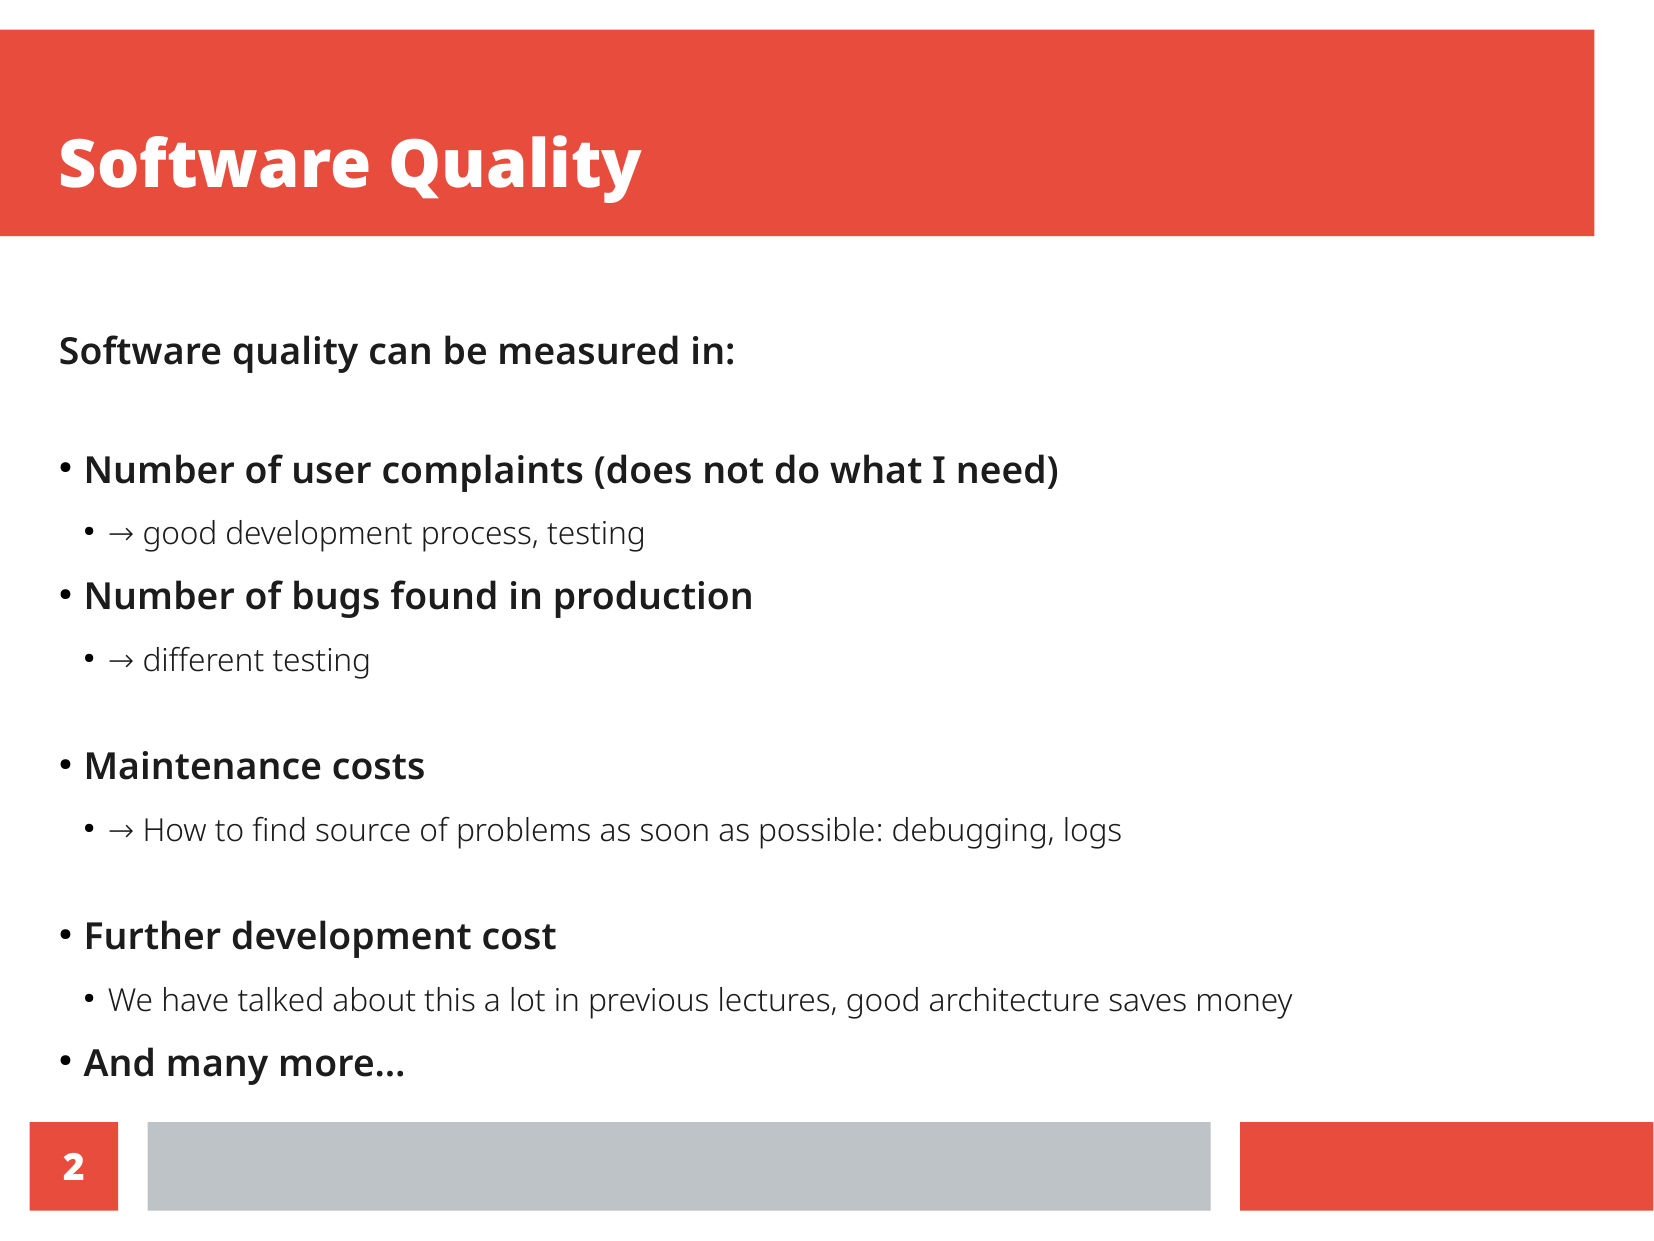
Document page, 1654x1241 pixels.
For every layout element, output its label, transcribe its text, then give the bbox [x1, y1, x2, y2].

title Software Quality [59, 59, 1595, 207]
list Software quality can be measured in: Number of user complaints (does not do what I need) → good development process, testing Number of bugs found in production → different testing Maintenance costs → How to find source of problems as soon as possible: debugging, logs Further development cost We have talked about this a lot in previous lectures, good architecture saves money And many more… [59, 324, 1565, 1093]
